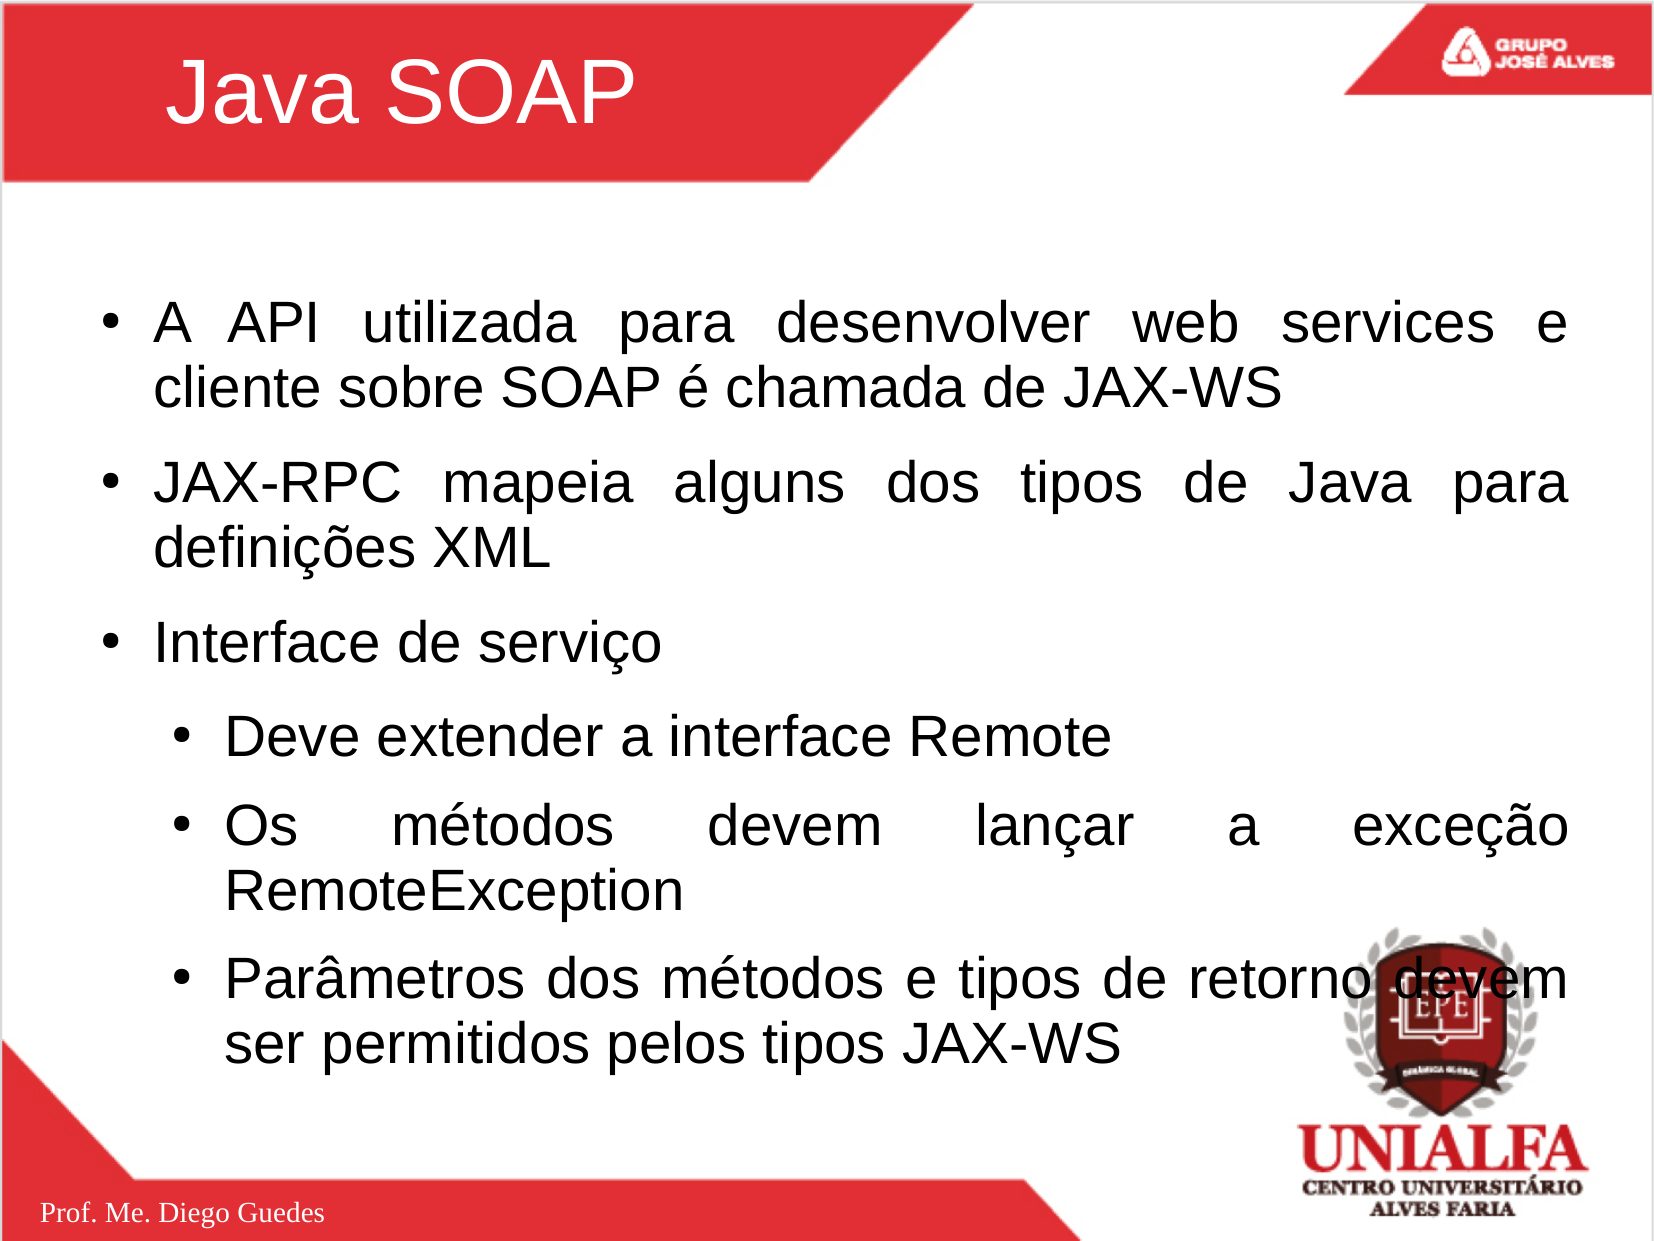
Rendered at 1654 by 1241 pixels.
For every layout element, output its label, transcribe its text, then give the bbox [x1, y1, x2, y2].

picture [0, 0, 1654, 1241]
title Java SOAP [6, 11, 799, 174]
list A API utilizada para desenvolver web services e cliente sobre SOAP é chamada de JAX-WS JAX-RPC mapeia alguns dos tipos de Java para definições XML Interface de serviço Deve extender a interface Remote Os métodos devem lançar a exceção RemoteException Parâmetros dos métodos e tipos de retorno devem ser permitidos pelos tipos JAX-WS [82, 290, 1571, 1165]
